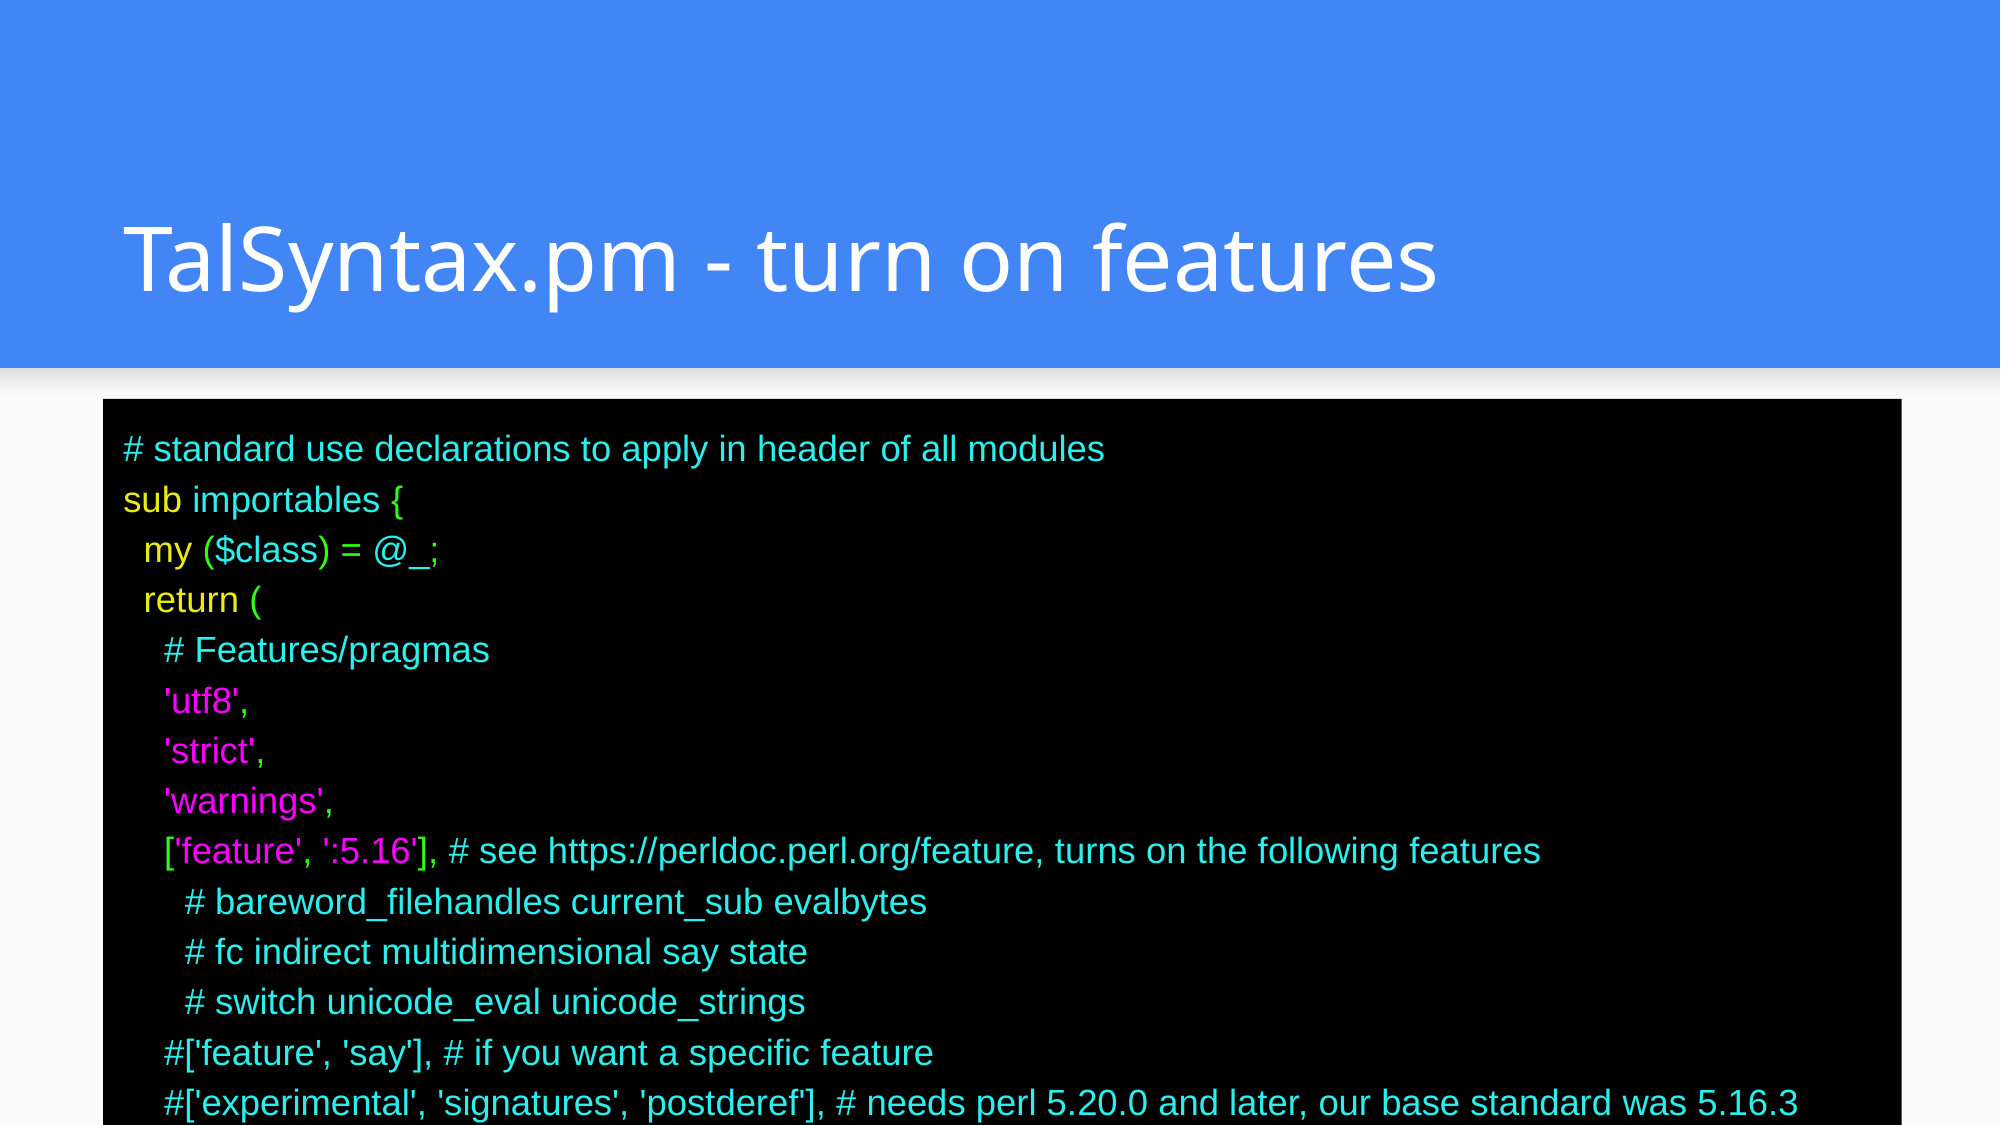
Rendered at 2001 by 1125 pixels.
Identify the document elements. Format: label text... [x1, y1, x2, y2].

title TalSyntax.pm - turn on features [103, 161, 1902, 330]
list # standard use declarations to apply in header of all modules sub importables { my ($class) = @_; return ( # Features/pragmas 'utf8', 'strict', 'warnings', ['feature', ':5.16'], # see https://perldoc.perl.org/feature, turns on the following features # bareword_filehandles current_sub evalbytes # fc indirect multidimensional say state # switch unicode_eval unicode_strings #['feature', 'say'], # if you want a specific feature #['experimental', 'signatures', 'postderef'], # needs perl 5.20.0 and later, our base standard was 5.16.3 [103, 398, 1902, 1125]
